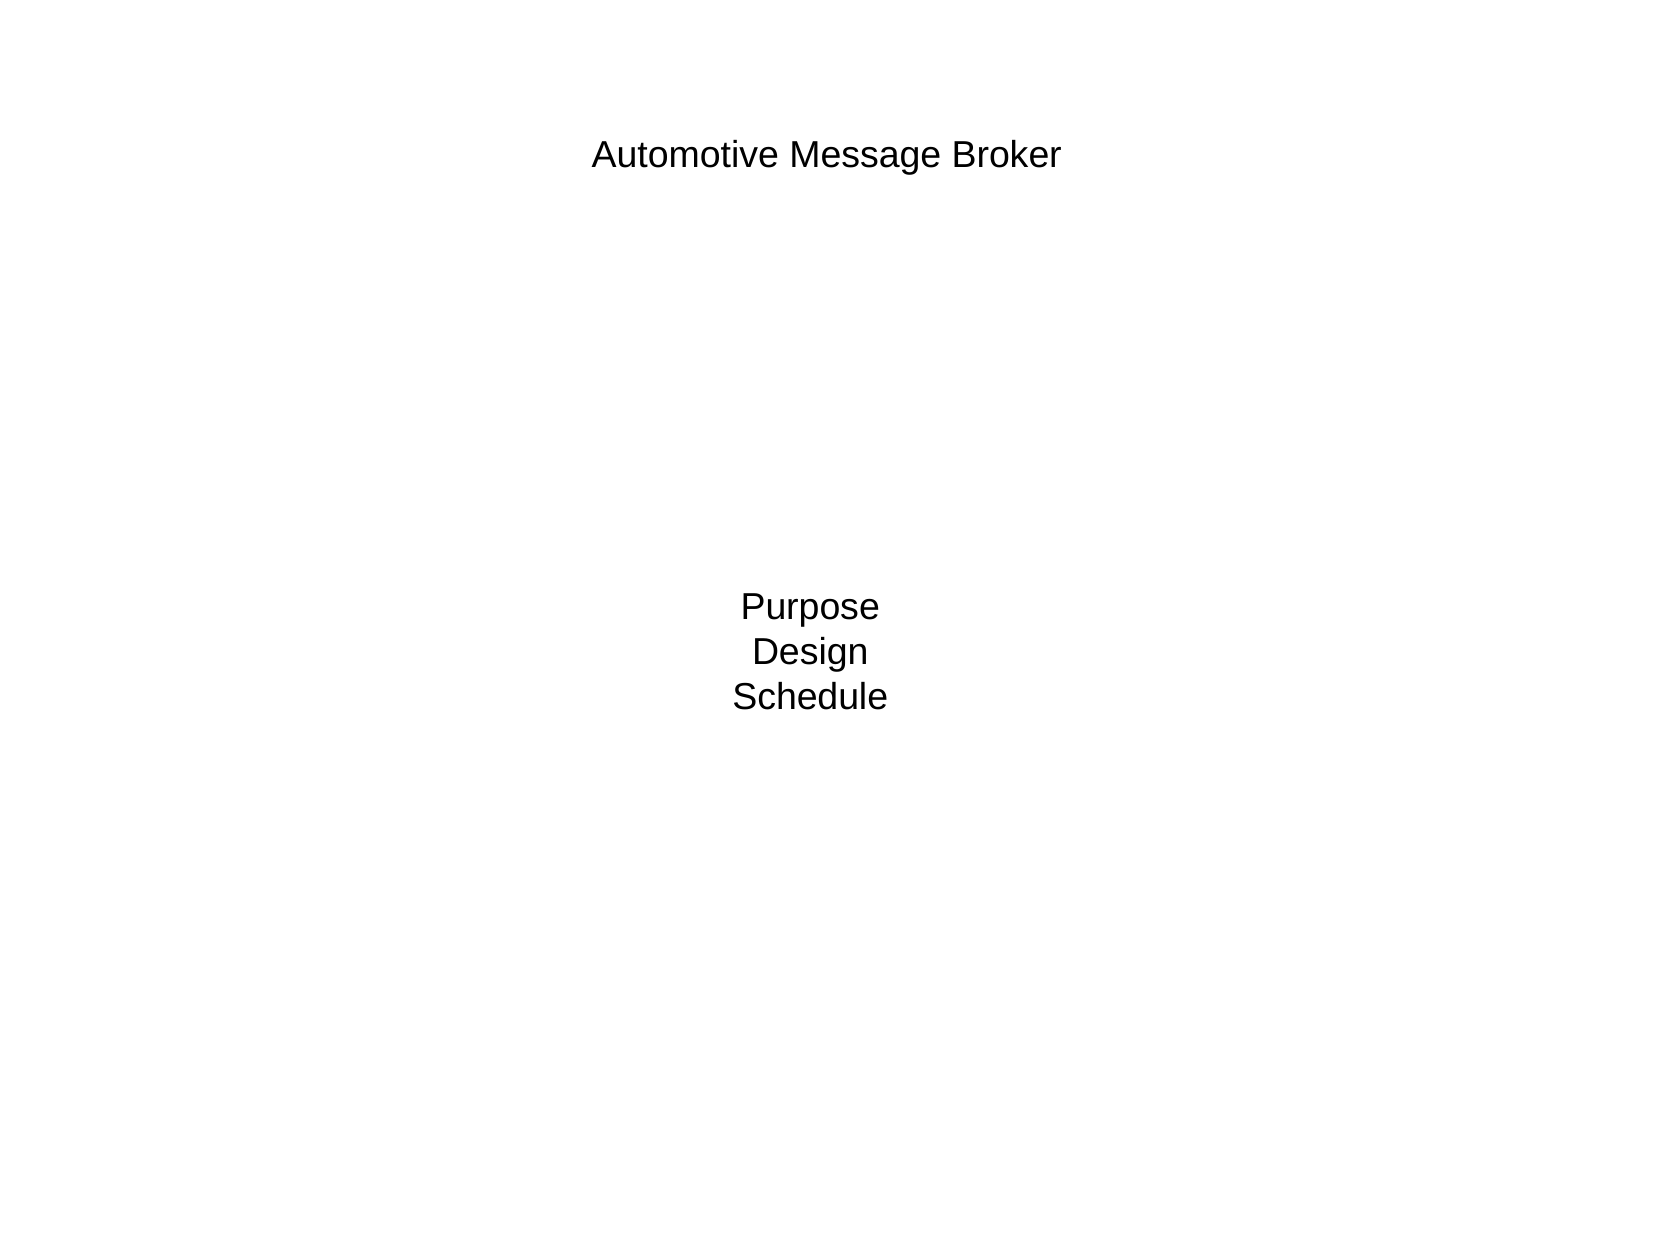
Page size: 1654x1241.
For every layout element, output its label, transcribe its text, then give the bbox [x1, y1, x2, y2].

text_box Automotive Message Broker [82, 49, 1571, 257]
text_box Purpose Design Schedule [82, 290, 1538, 1010]
